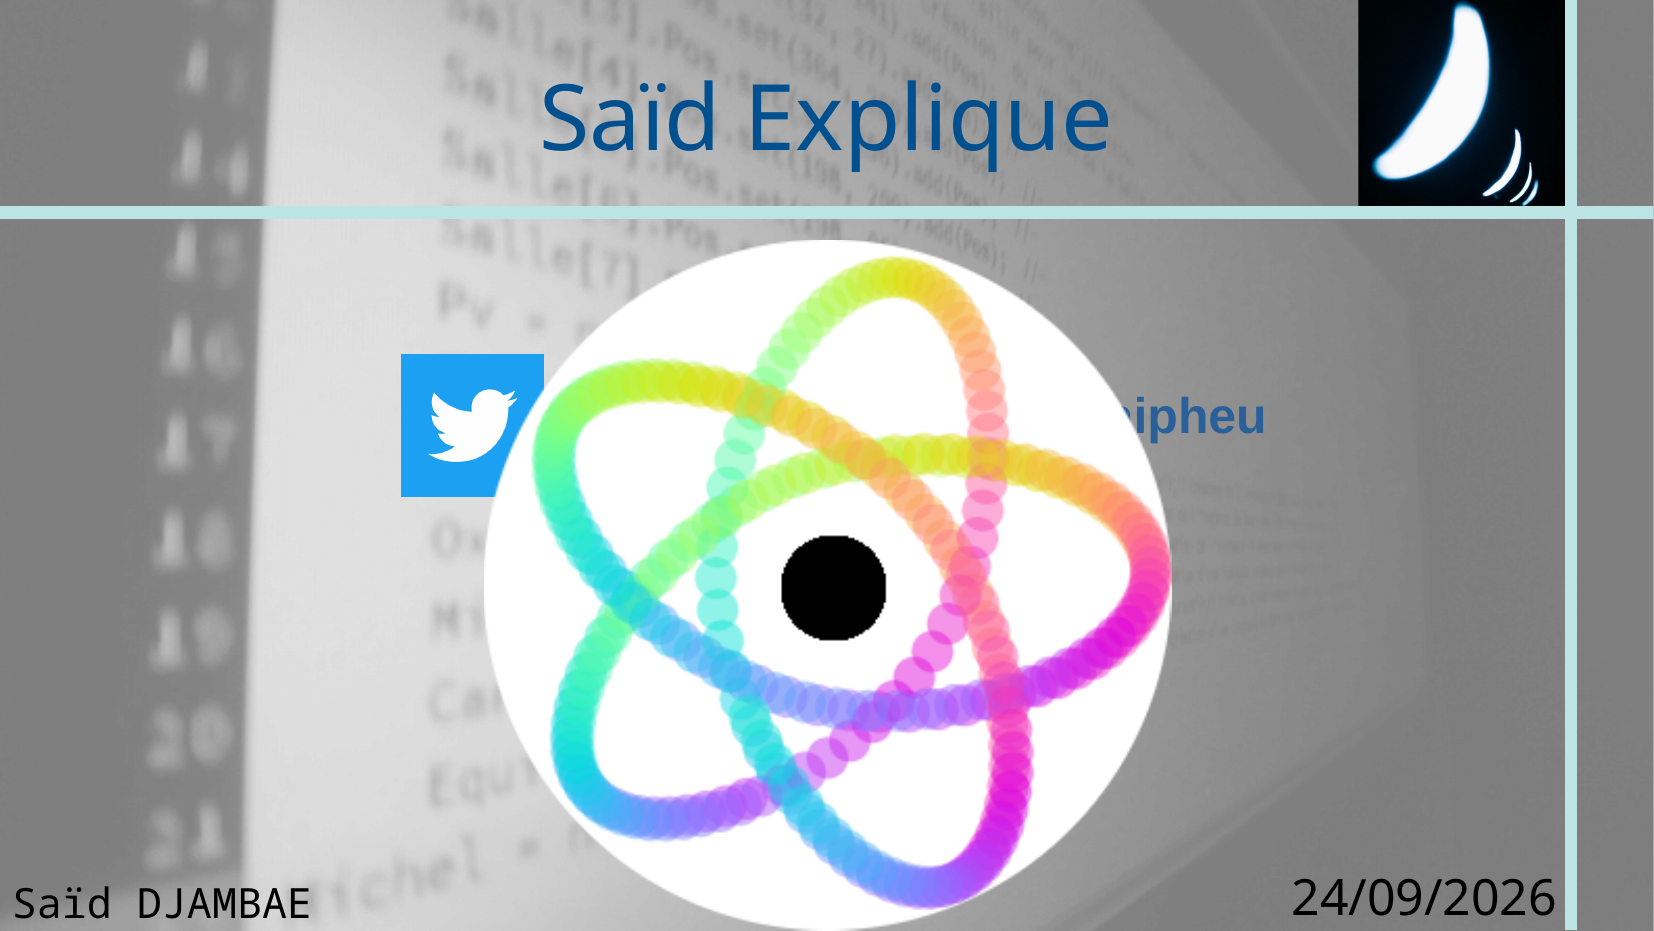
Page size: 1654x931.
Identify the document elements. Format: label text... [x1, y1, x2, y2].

picture [0, 219, 1654, 931]
title Saïd Explique [82, 37, 1571, 193]
picture [1577, 0, 1654, 206]
picture [0, 0, 1565, 206]
